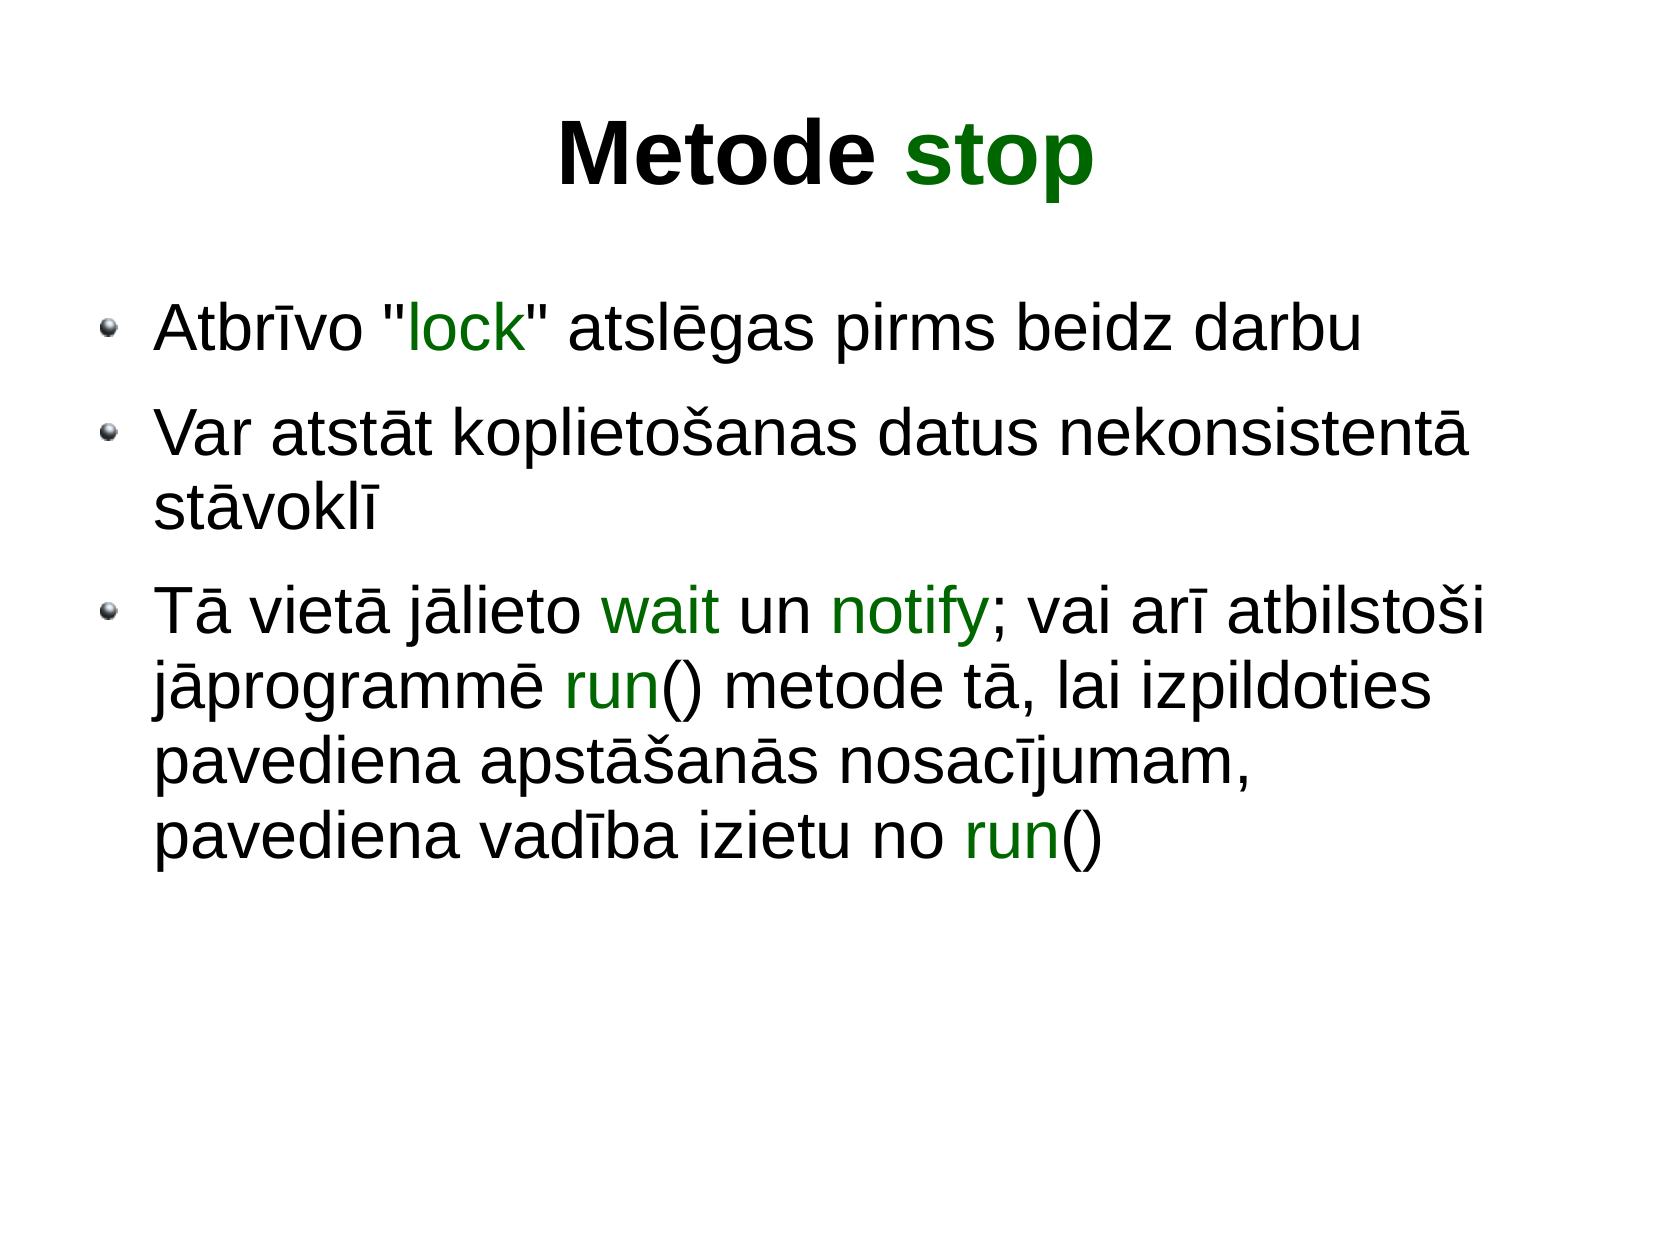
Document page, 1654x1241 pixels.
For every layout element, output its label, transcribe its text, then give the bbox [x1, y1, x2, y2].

title Metode stop [82, 49, 1571, 257]
list Atbrīvo "lock" atslēgas pirms beidz darbu Var atstāt koplietošanas datus nekonsistentā stāvoklī Tā vietā jālieto wait un notify; vai arī atbilstoši jāprogrammē run() metode tā, lai izpildoties pavediena apstāšanās nosacījumam, pavediena vadība izietu no run() [82, 290, 1538, 1010]
